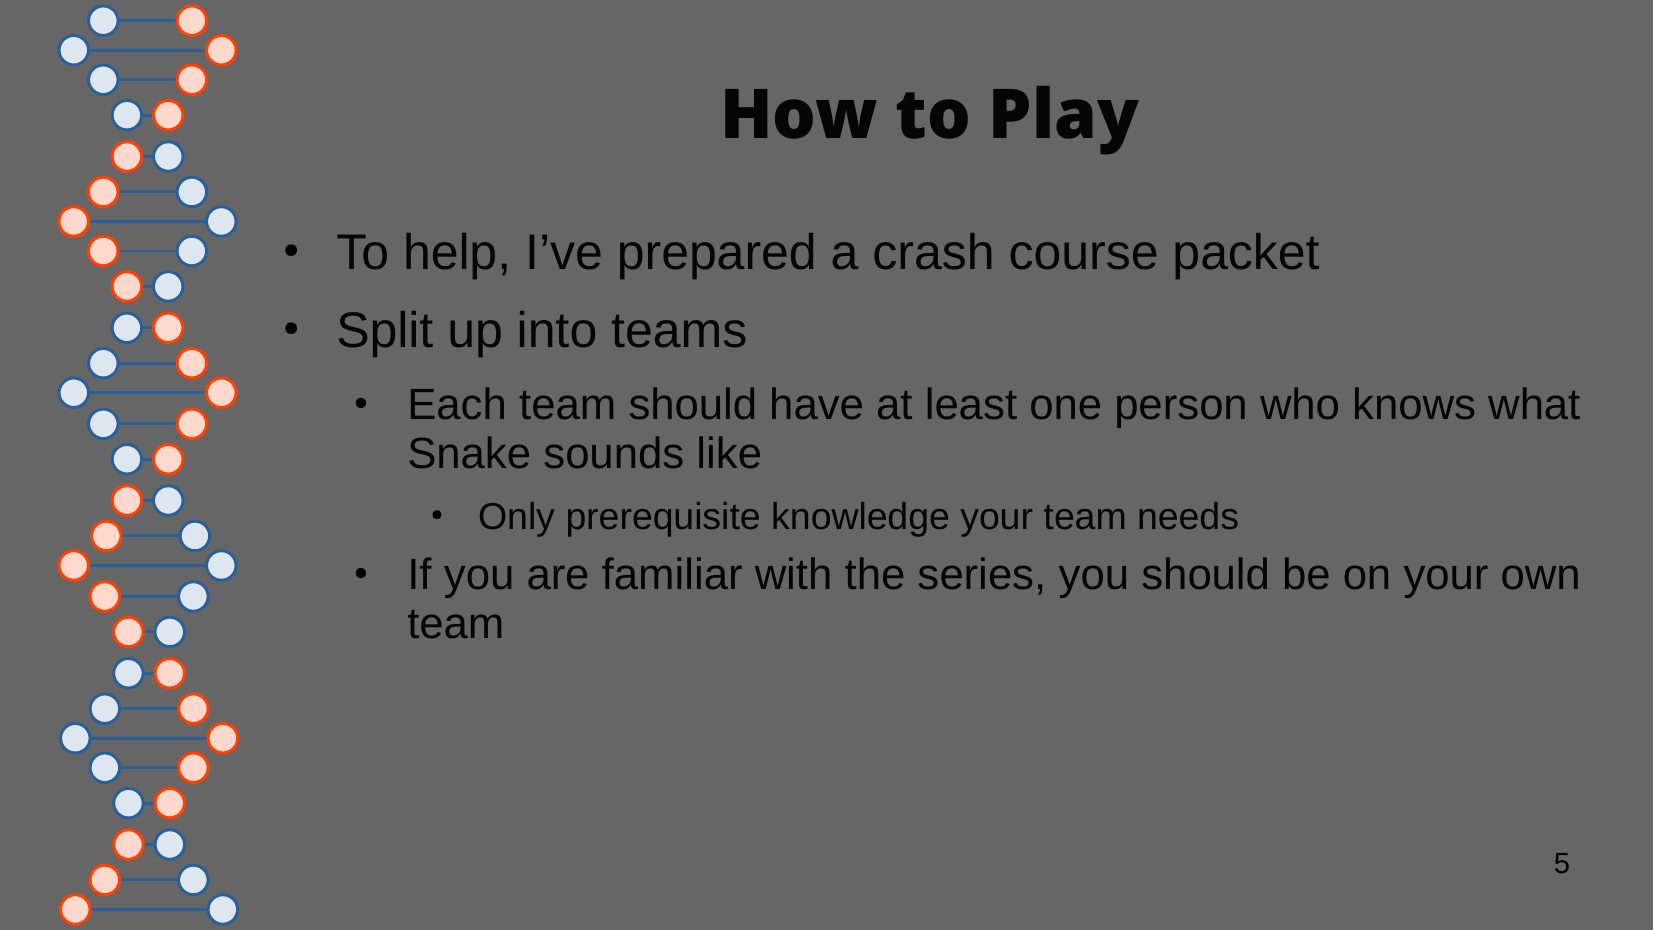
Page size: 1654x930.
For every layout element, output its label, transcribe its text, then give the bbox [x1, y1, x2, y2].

title How to Play [265, 35, 1594, 189]
list To help, I’ve prepared a crash course packet Split up into teams Each team should have at least one person who knows what Snake sounds like Only prerequisite knowledge your team needs If you are familiar with the series, you should be on your own team [265, 224, 1594, 764]
